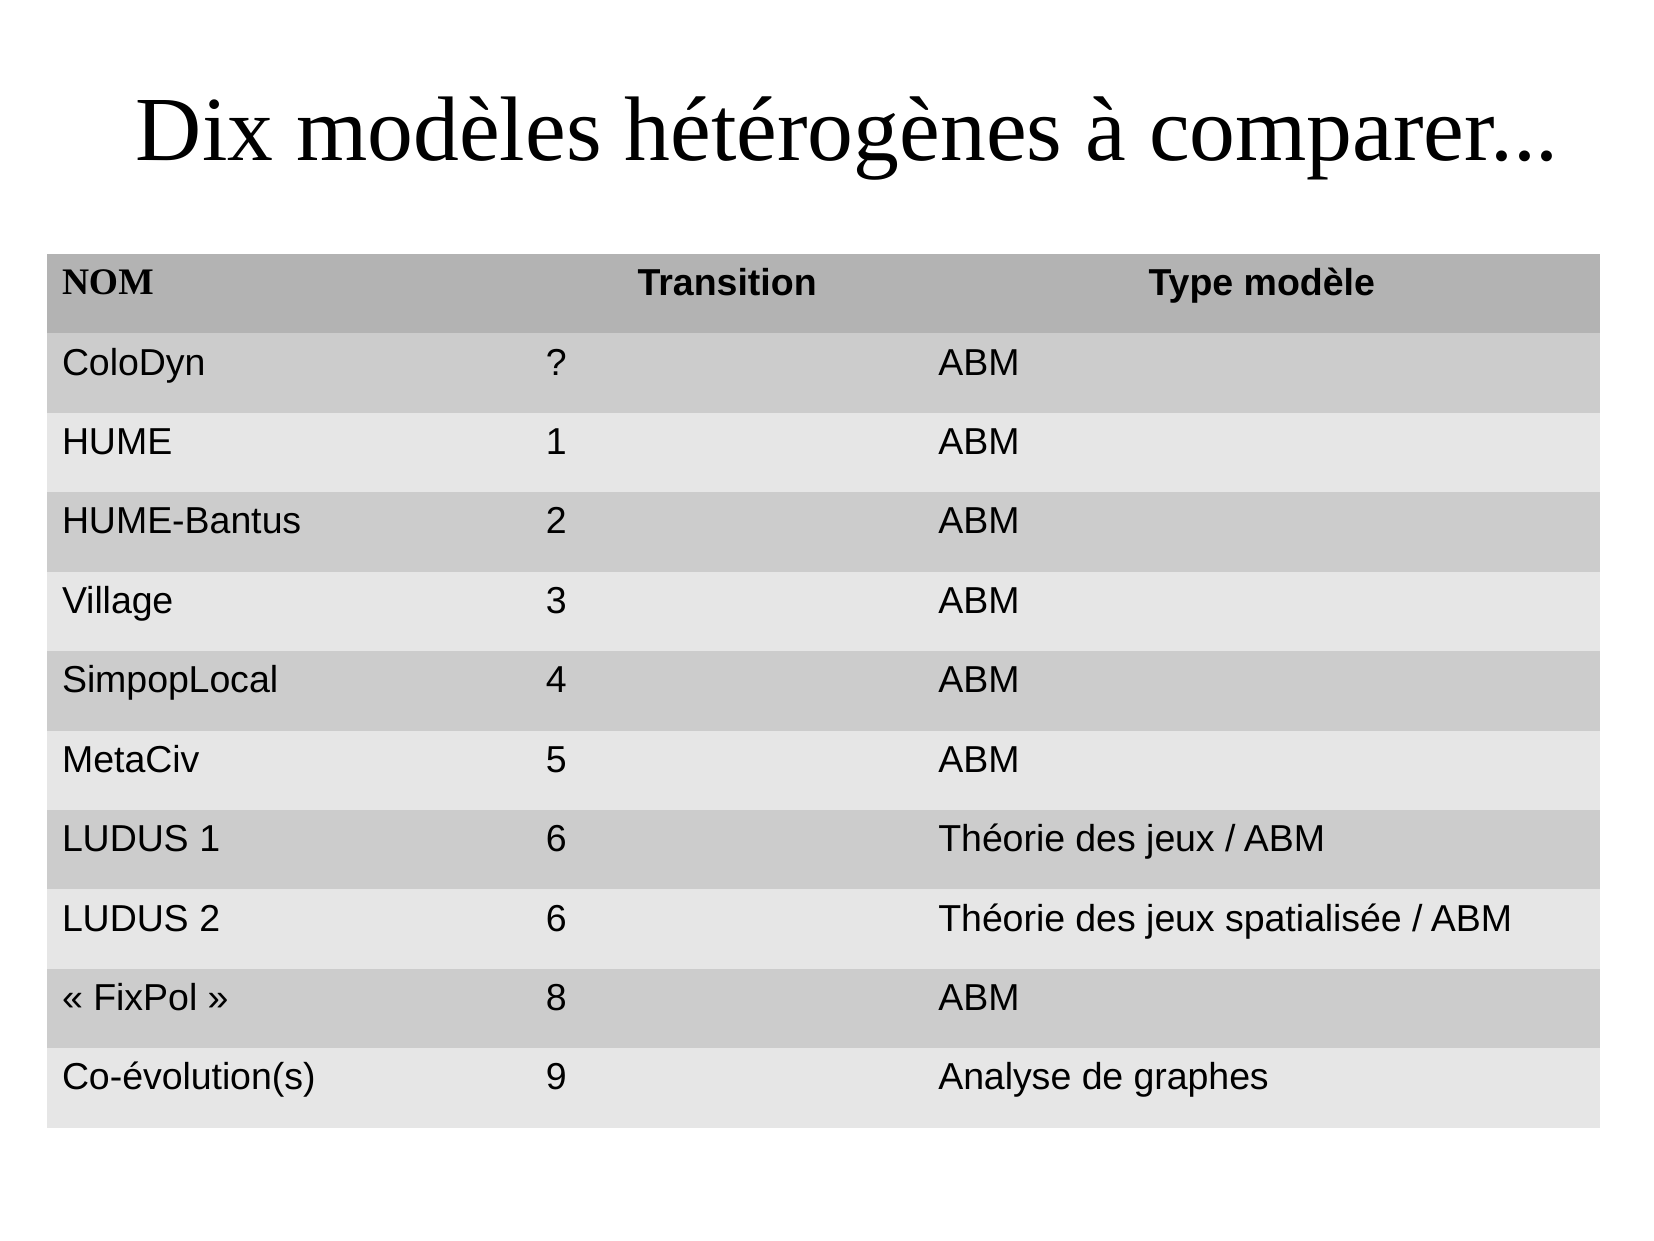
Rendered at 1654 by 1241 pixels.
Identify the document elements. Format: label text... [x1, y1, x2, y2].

table_cell HUME-Bantus [47, 492, 531, 572]
table_cell ABM [924, 969, 1600, 1048]
table_cell Analyse de graphes [924, 1048, 1600, 1128]
table_cell « FixPol » [47, 969, 531, 1048]
table_cell MetaCiv [47, 731, 531, 810]
table_cell ? [531, 333, 924, 413]
table_cell LUDUS 2 [47, 889, 531, 969]
table_cell ABM [924, 492, 1600, 572]
table_cell HUME [47, 413, 531, 492]
table_cell 9 [531, 1048, 924, 1128]
table_header Transition [531, 254, 924, 333]
table_header NOM [47, 254, 531, 333]
table_cell ABM [924, 651, 1600, 731]
table_cell 8 [531, 969, 924, 1048]
table_cell Co-évolution(s) [47, 1048, 531, 1128]
table_cell ABM [924, 333, 1600, 413]
table_cell 6 [531, 810, 924, 889]
table_cell Village [47, 572, 531, 651]
table_cell 5 [531, 731, 924, 810]
table_cell SimpopLocal [47, 651, 531, 731]
table_cell ABM [924, 731, 1600, 810]
table_cell 6 [531, 889, 924, 969]
table_cell ABM [924, 572, 1600, 651]
table_cell 1 [531, 413, 924, 492]
table_cell Théorie des jeux / ABM [924, 810, 1600, 889]
table_cell ColoDyn [47, 333, 531, 413]
title Dix modèles hétérogènes à comparer... [135, 25, 1583, 233]
table_cell 4 [531, 651, 924, 731]
table_header Type modèle [924, 254, 1600, 333]
table_cell LUDUS 1 [47, 810, 531, 889]
table_cell 3 [531, 572, 924, 651]
table_cell ABM [924, 413, 1600, 492]
table_cell 2 [531, 492, 924, 572]
table_cell Théorie des jeux spatialisée / ABM [924, 889, 1600, 969]
